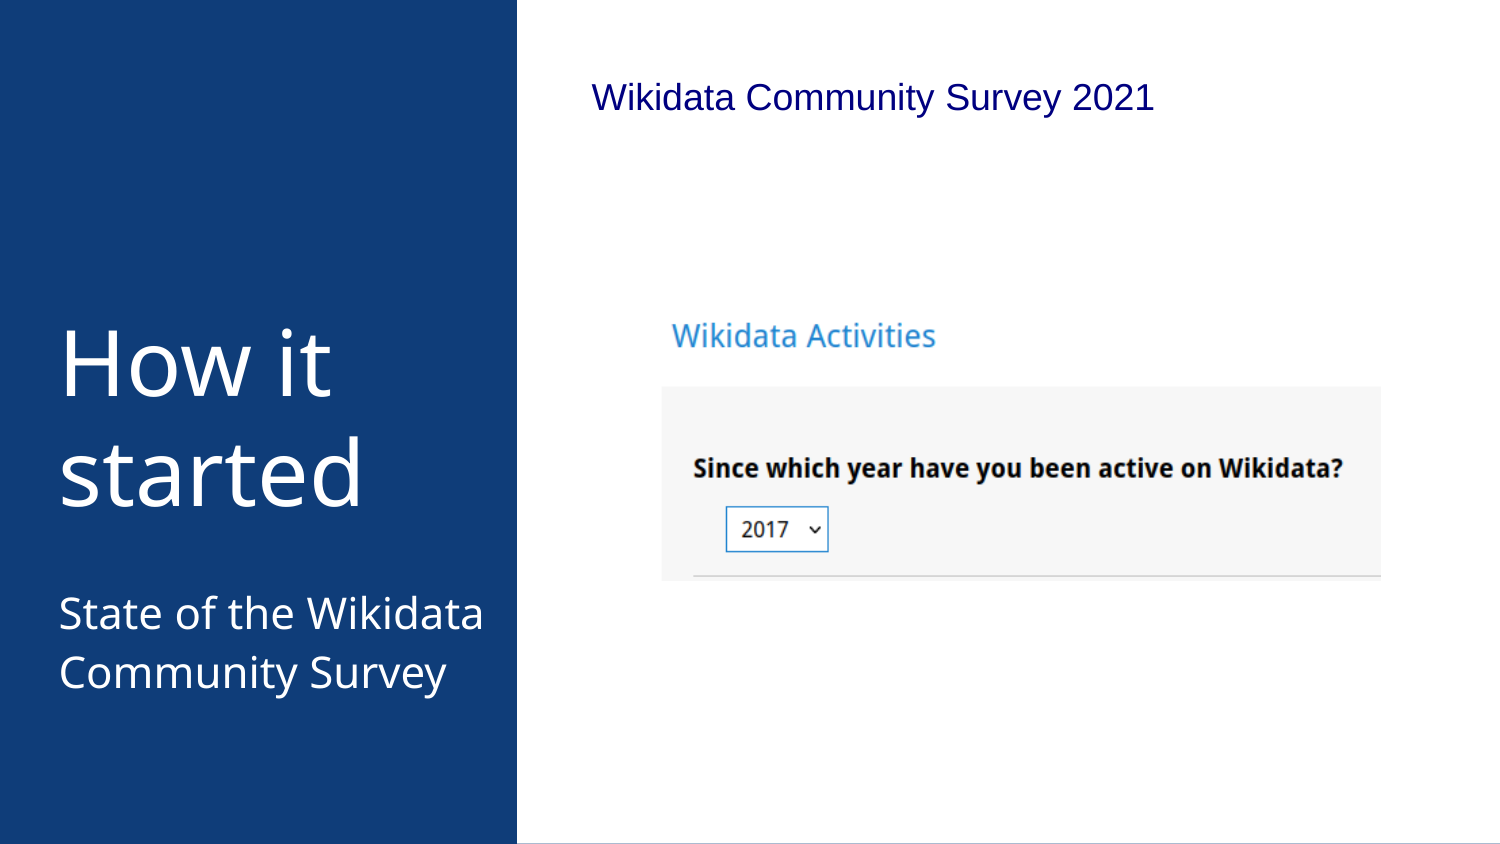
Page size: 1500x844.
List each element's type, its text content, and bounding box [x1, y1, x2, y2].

text_box Wikidata Community Survey 2021 [576, 58, 1433, 134]
picture [661, 308, 1381, 581]
subtitle State of the Wikidata Community Survey [43, 567, 507, 770]
title How it started [43, 19, 485, 541]
